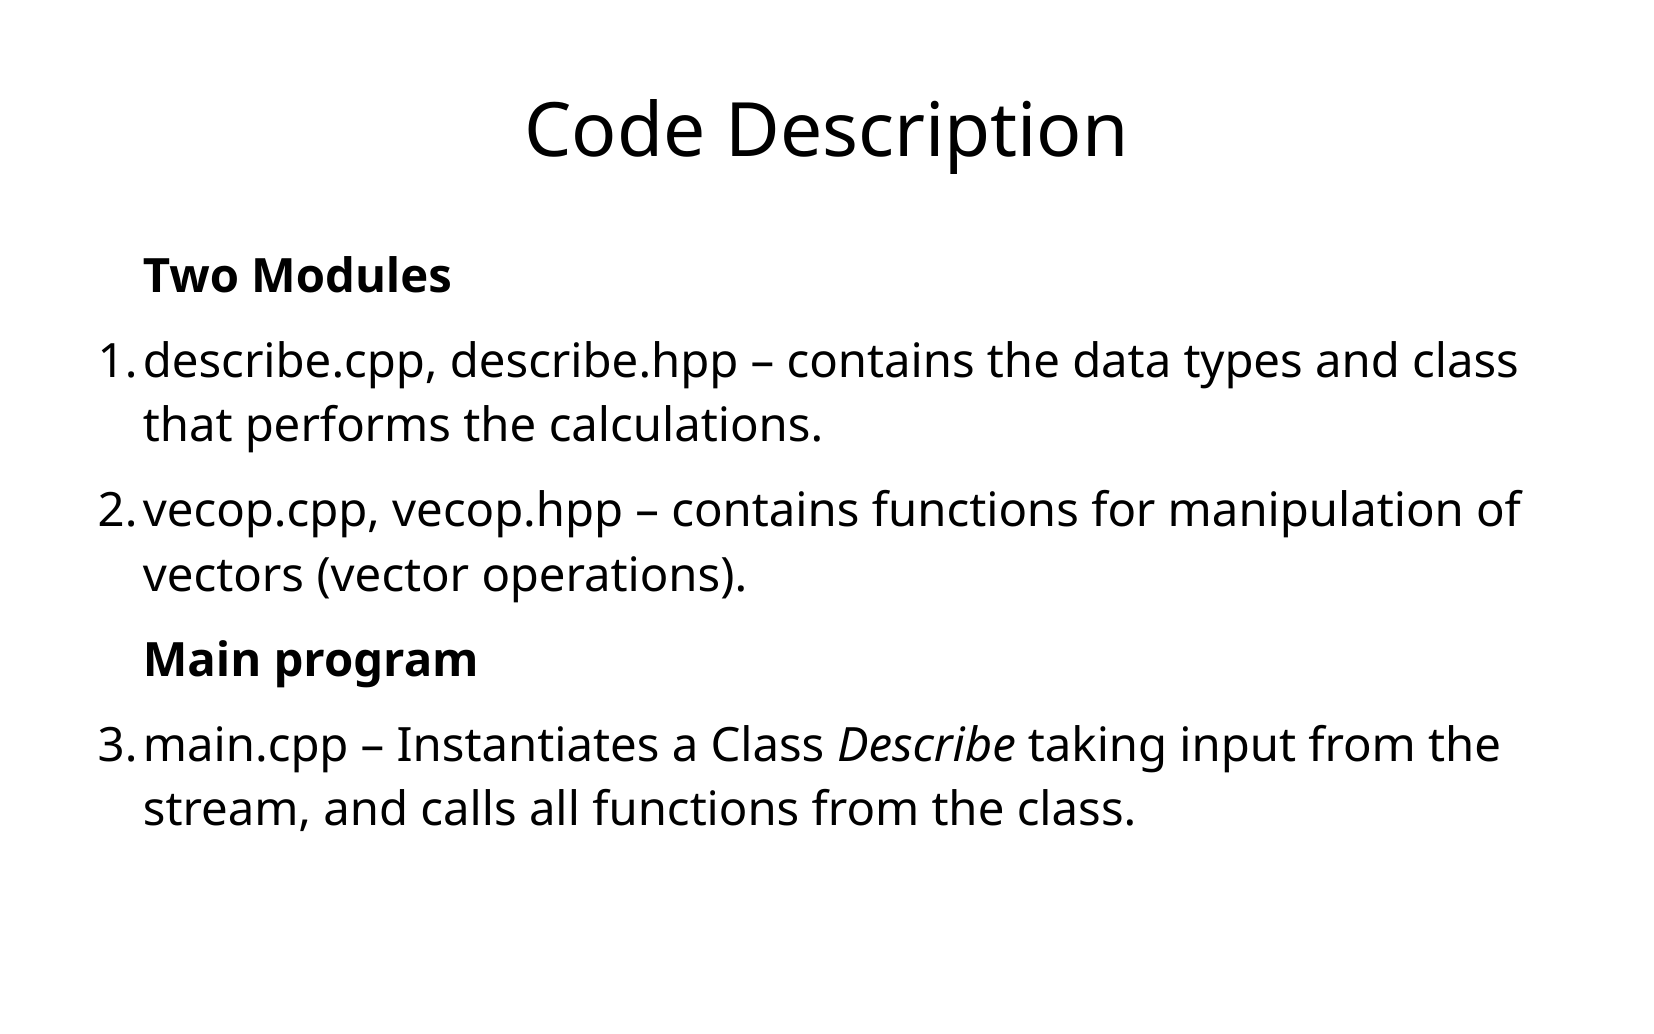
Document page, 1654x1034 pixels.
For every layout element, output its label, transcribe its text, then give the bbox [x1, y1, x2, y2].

title Code Description [82, 41, 1571, 214]
list Two Modules describe.cpp, describe.hpp – contains the data types and class that performs the calculations. vecop.cpp, vecop.hpp – contains functions for manipulation of vectors (vector operations). Main program main.cpp – Instantiates a Class Describe taking input from the stream, and calls all functions from the class. [82, 241, 1571, 842]
